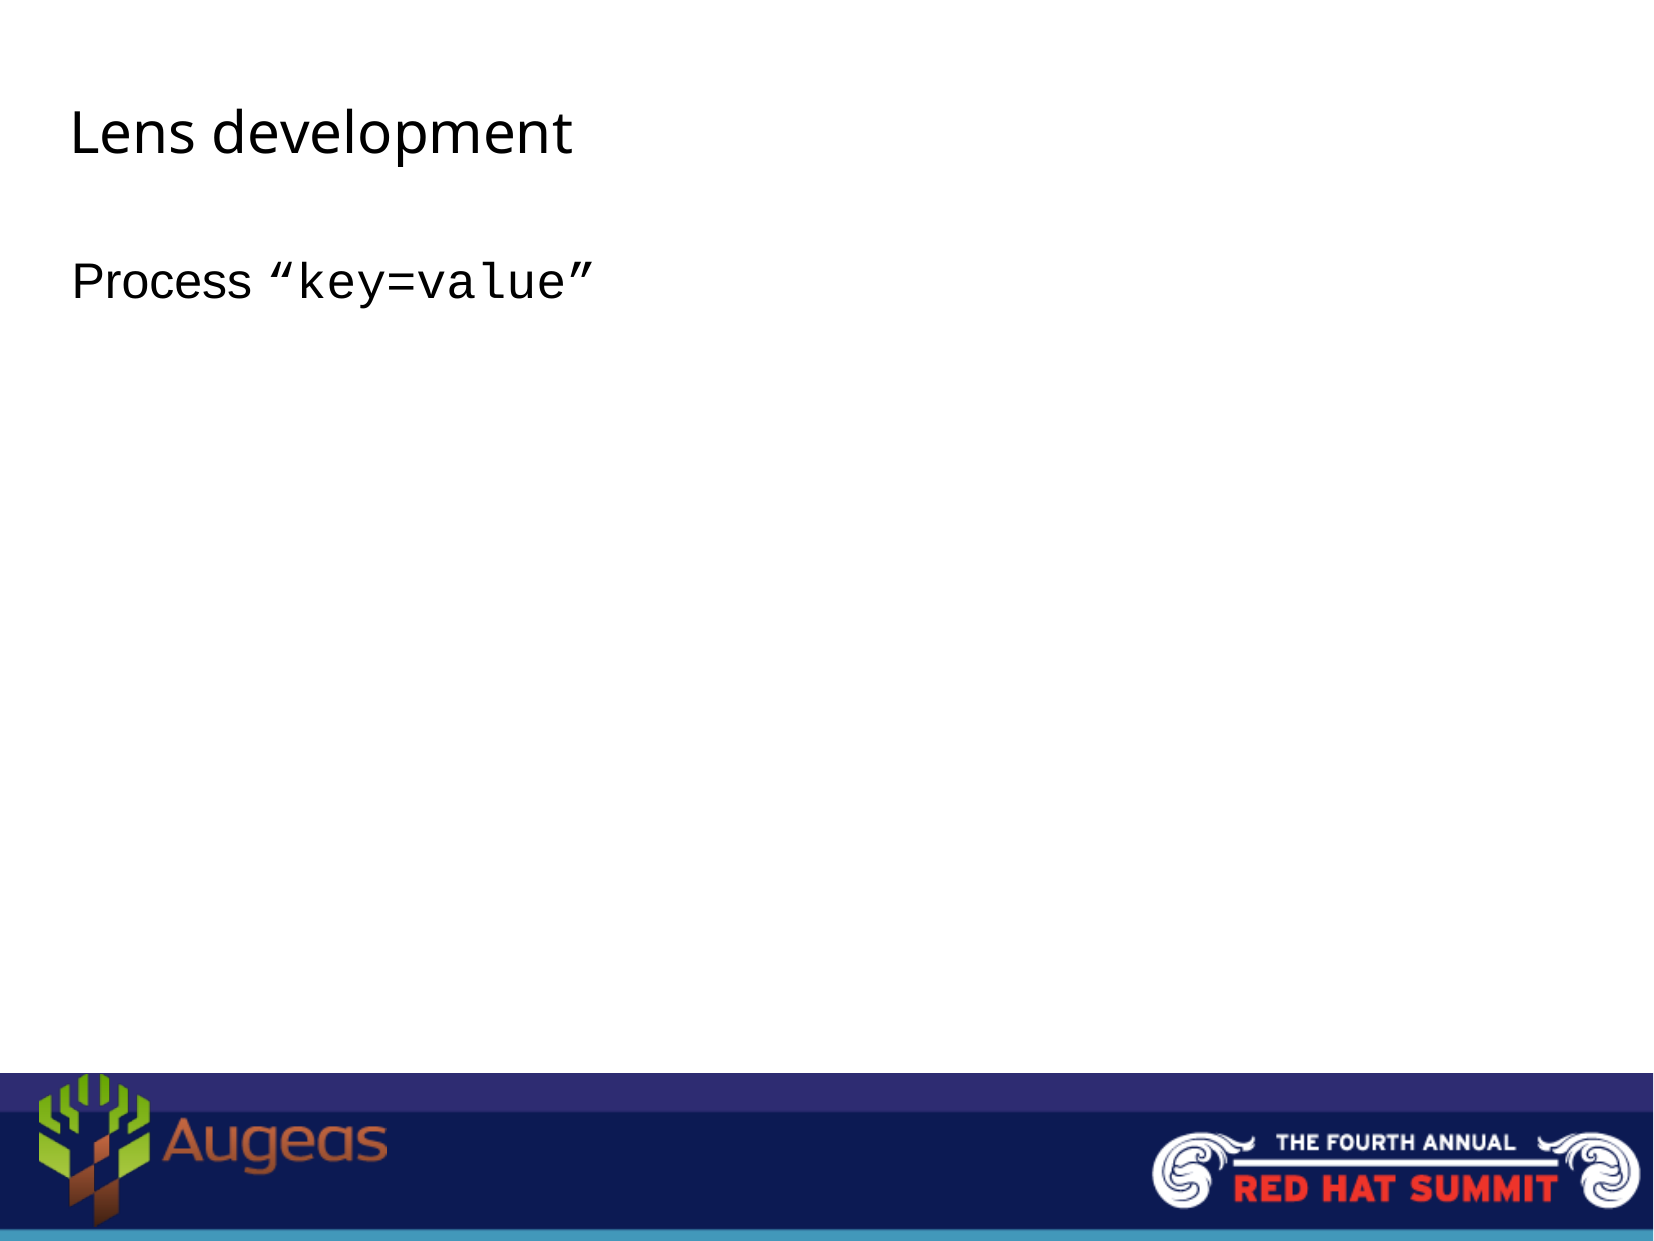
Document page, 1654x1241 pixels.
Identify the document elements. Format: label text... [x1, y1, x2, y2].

title Lens development [69, 71, 1501, 190]
list Process “key=value” [71, 180, 1495, 1089]
picture [0, 1073, 1654, 1241]
